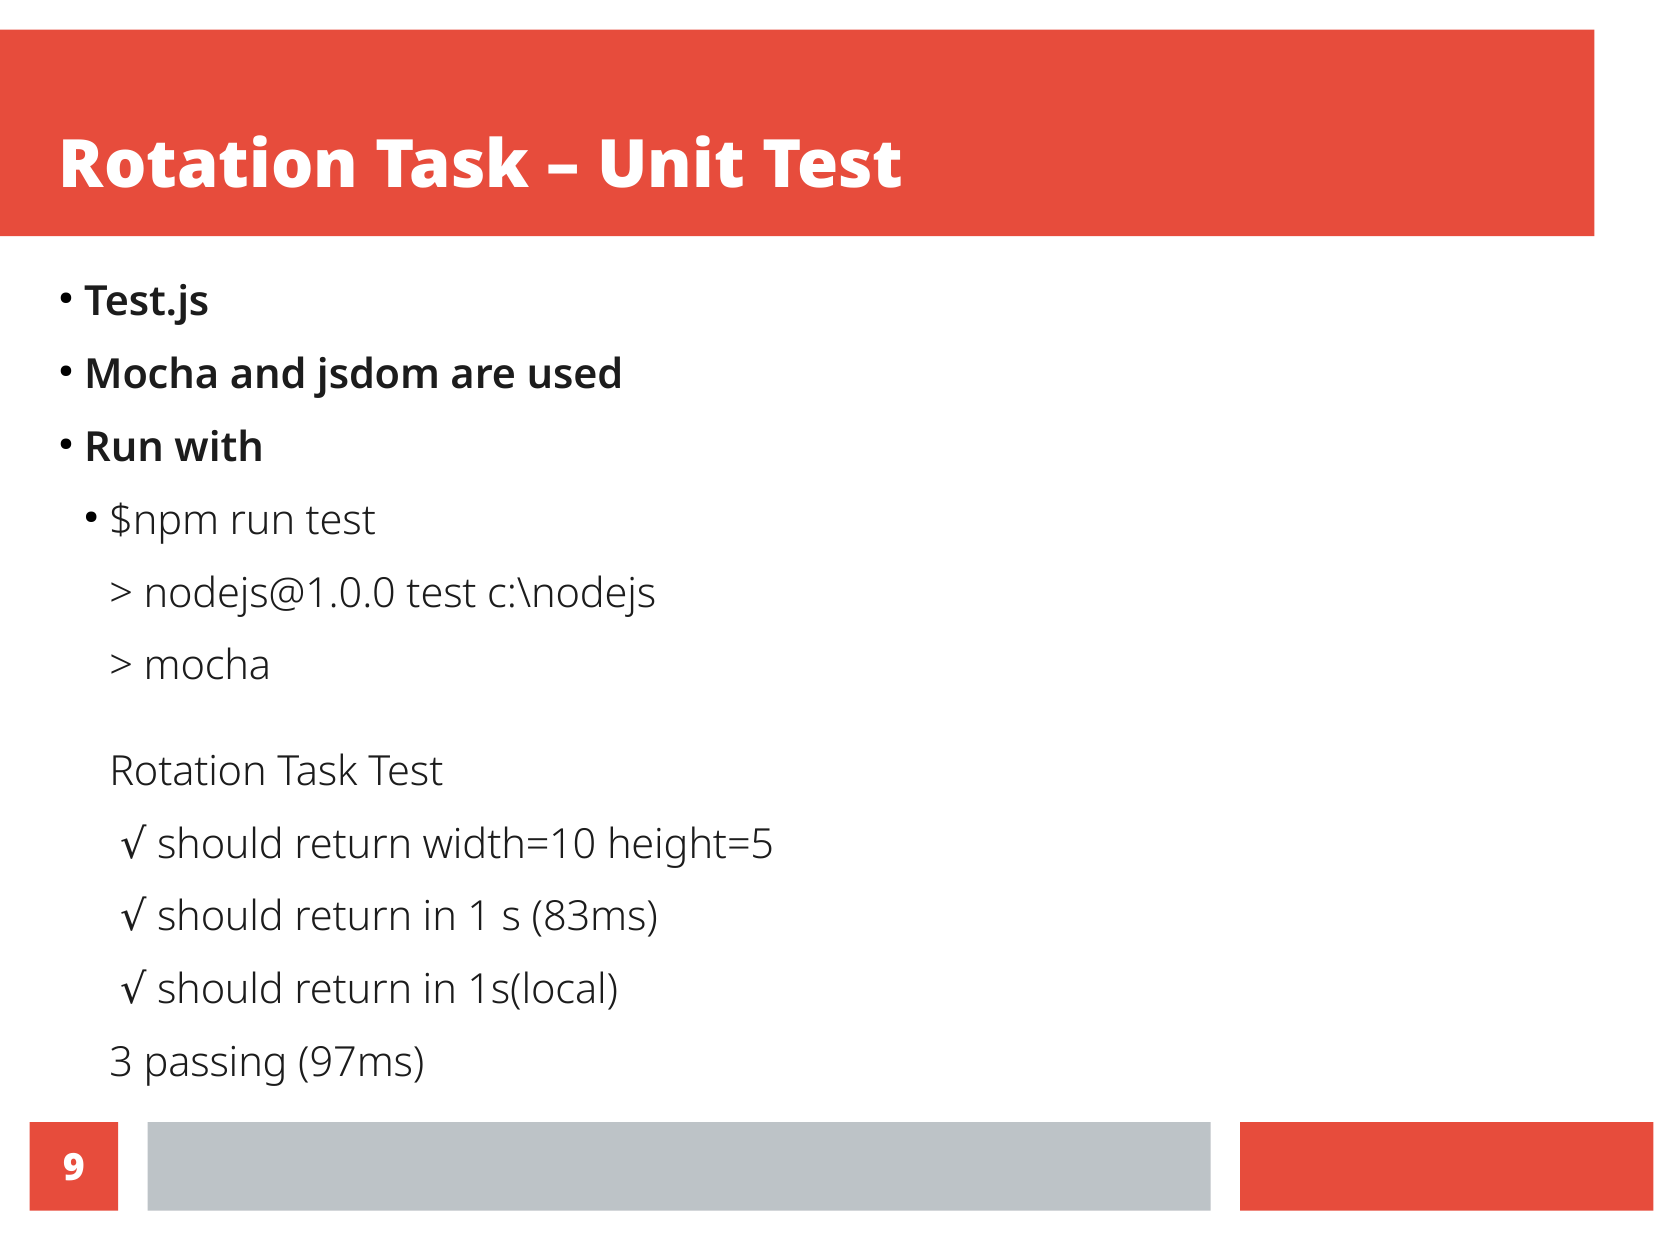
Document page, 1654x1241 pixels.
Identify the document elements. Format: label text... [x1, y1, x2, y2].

list Test.js Mocha and jsdom are used Run with $npm run test > nodejs@1.0.0 test c:\nodejs > mocha Rotation Task Test √ should return width=10 height=5 √ should return in 1 s (83ms) √ should return in 1s(local) 3 passing (97ms) [59, 271, 1565, 1092]
title Rotation Task – Unit Test [59, 59, 1595, 207]
